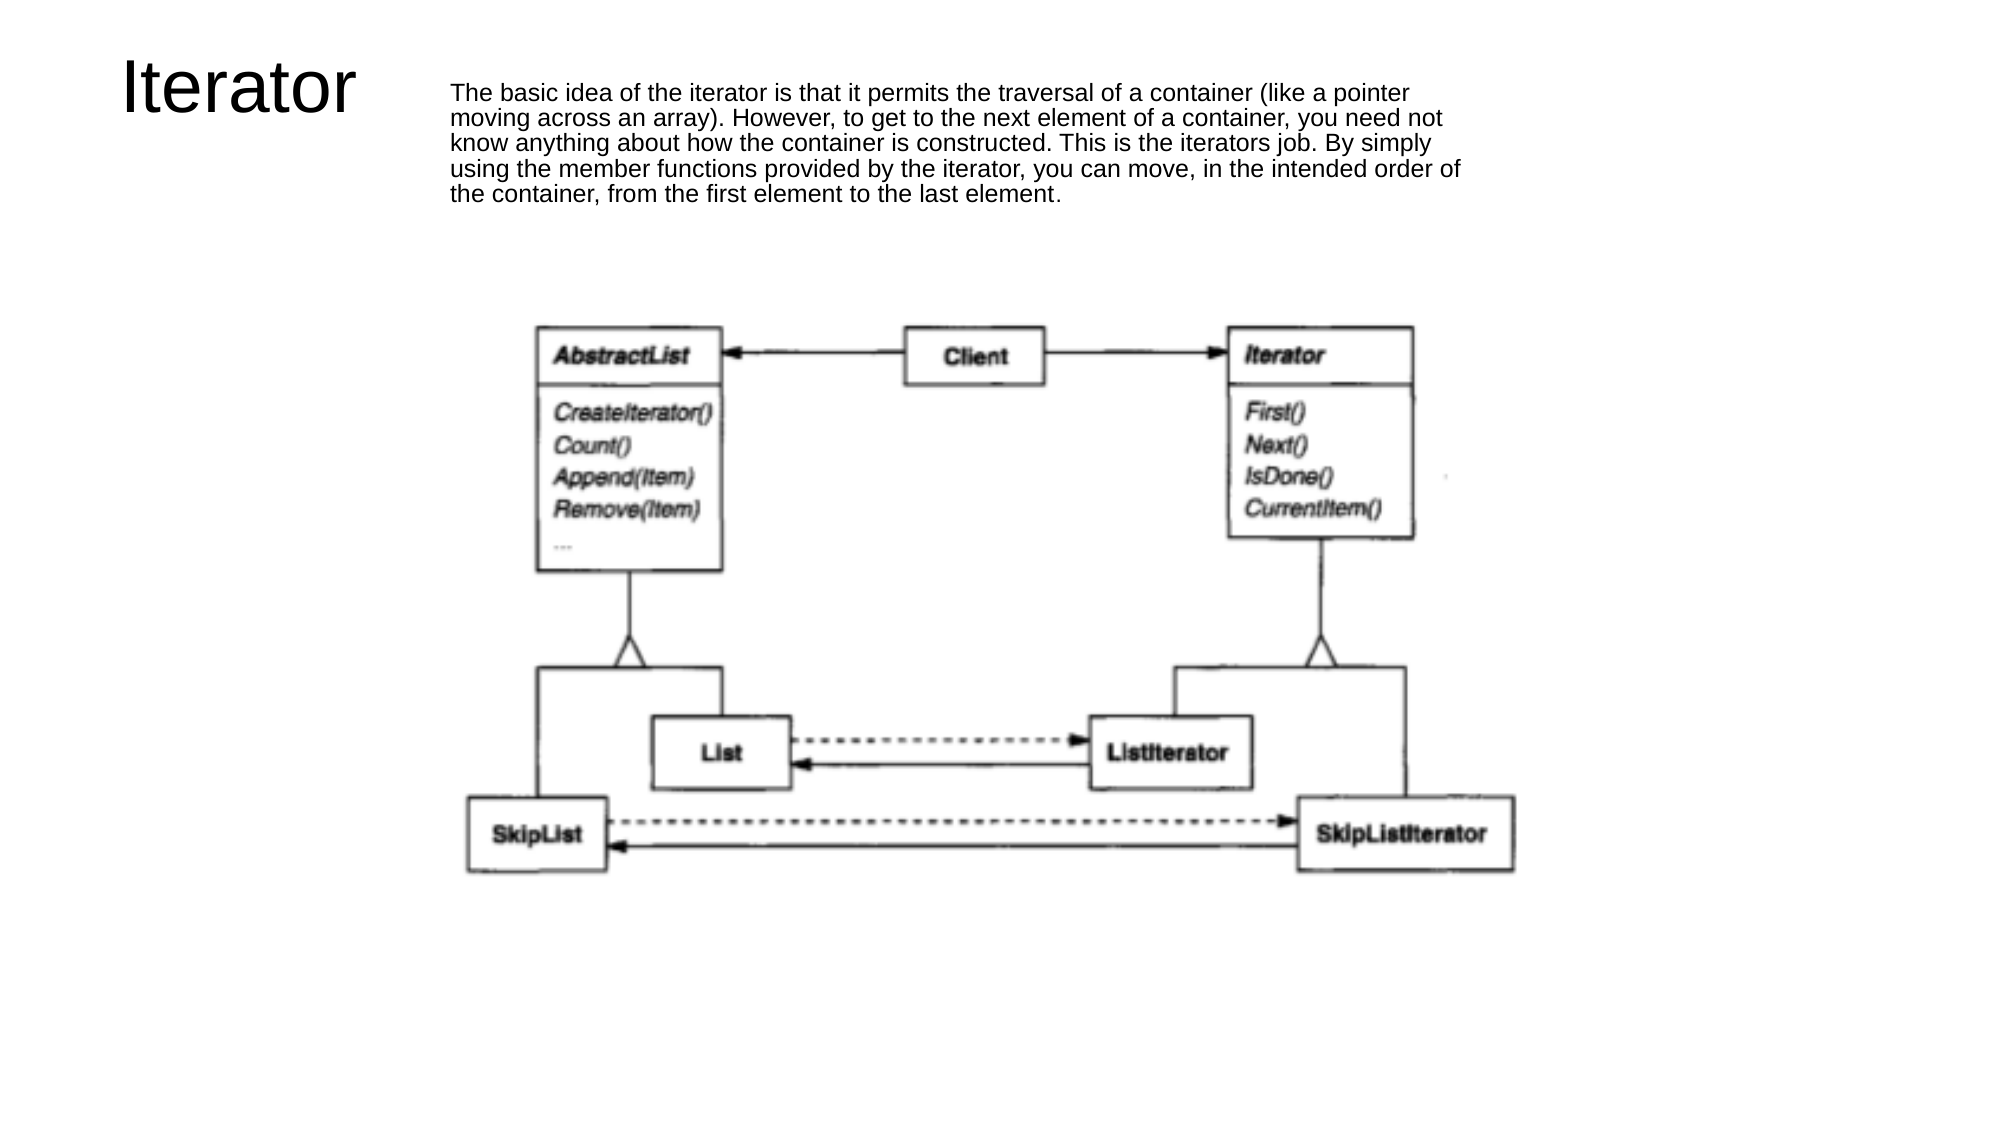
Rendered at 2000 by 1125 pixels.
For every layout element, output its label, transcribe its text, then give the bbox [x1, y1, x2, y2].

text_box Iterator [120, 45, 388, 136]
list The basic idea of the iterator is that it permits the traversal of a container (like a pointer moving across an array). However, to get to the next element of a container, you need not know anything about how the container is constructed. This is the iterators job. By simply using the member functions provided by the iterator, you can move, in the intended order of the container, from the first element to the last element. [450, 81, 1489, 211]
picture [450, 301, 1531, 902]
